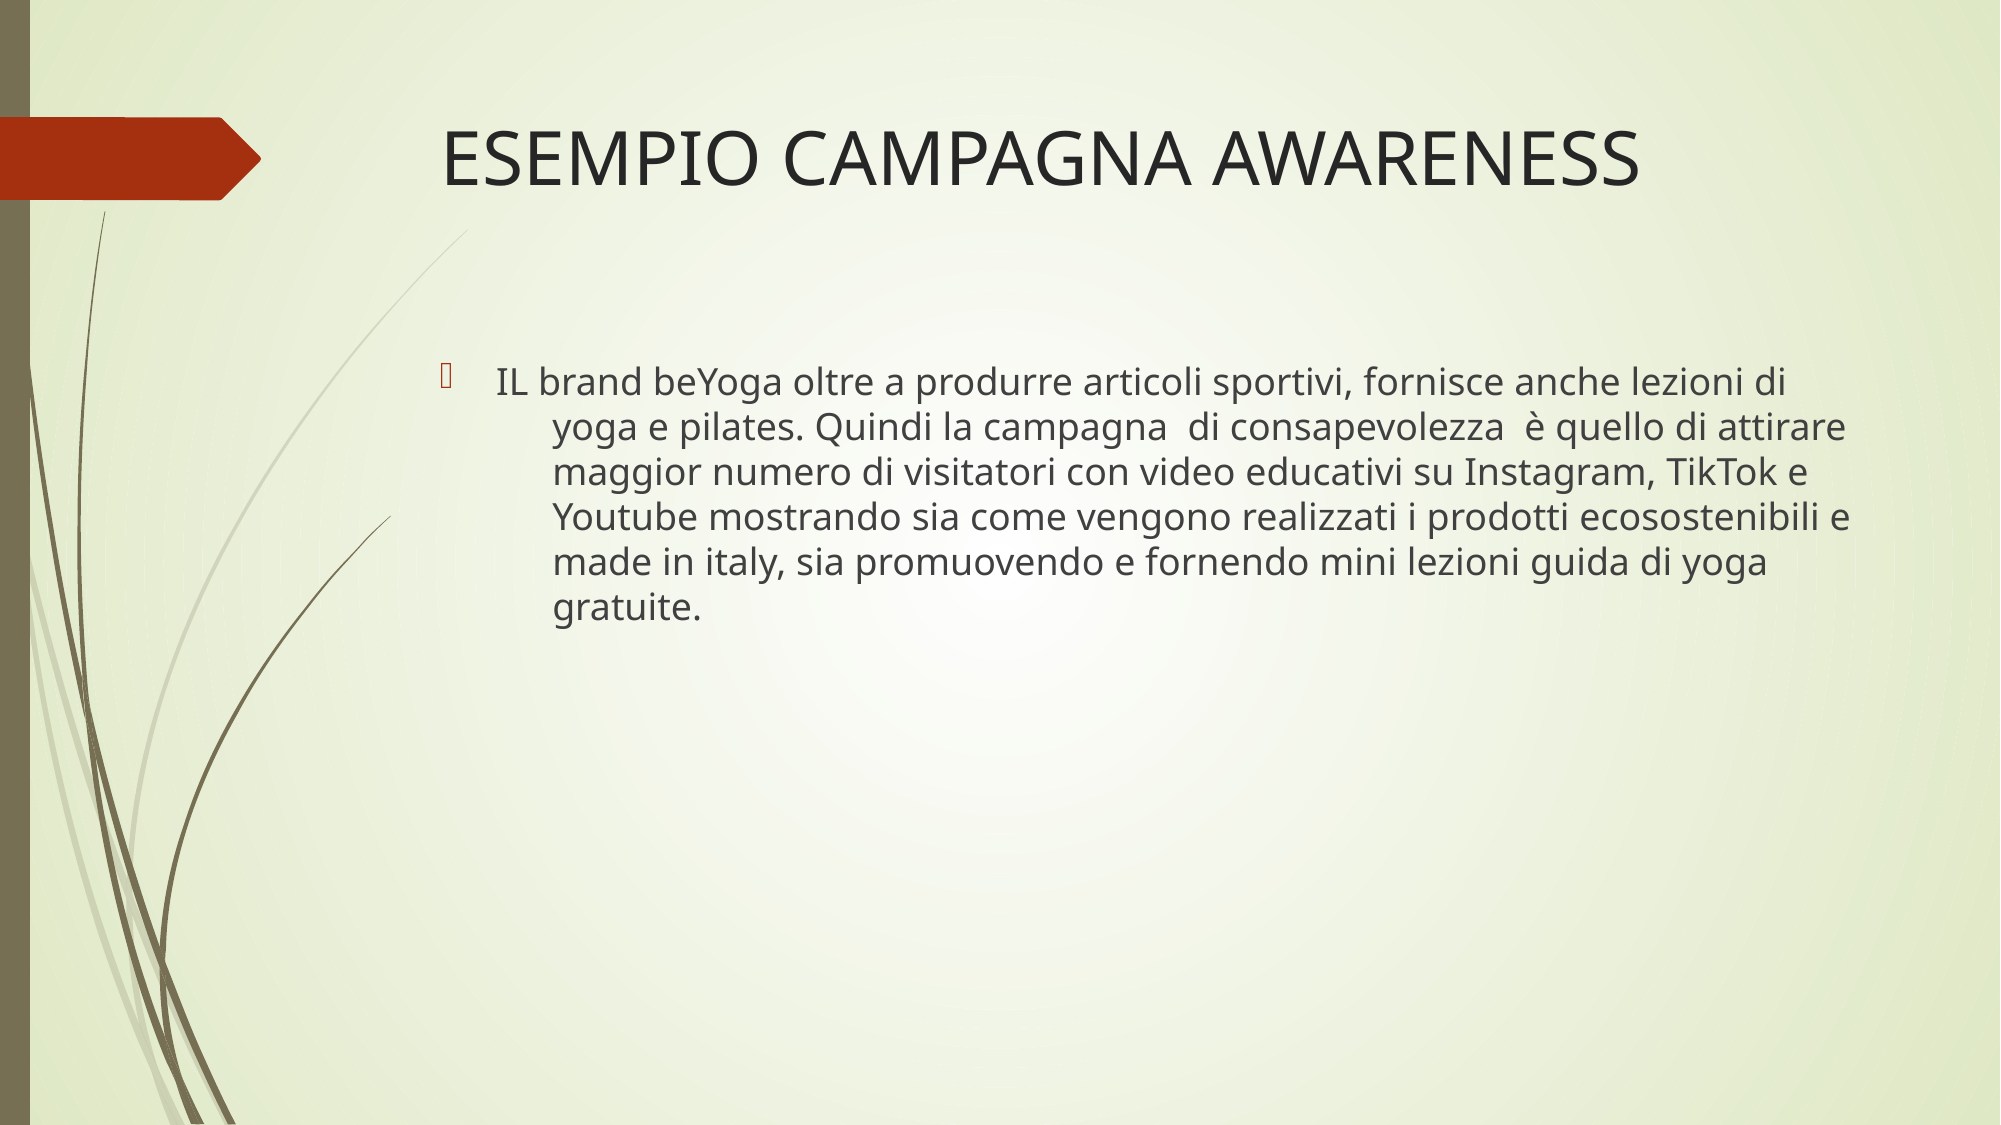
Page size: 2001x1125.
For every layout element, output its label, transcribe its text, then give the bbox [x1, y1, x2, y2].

list IL brand beYoga oltre a produrre articoli sportivi, fornisce anche lezioni di yoga e pilates. Quindi la campagna di consapevolezza è quello di attirare maggior numero di visitatori con video educativi su Instagram, TikTok e Youtube mostrando sia come vengono realizzati i prodotti ecosostenibili e made in italy, sia promuovendo e fornendo mini lezioni guida di yoga gratuite. [424, 350, 1888, 970]
title ESEMPIO CAMPAGNA AWARENESS [425, 102, 1888, 313]
